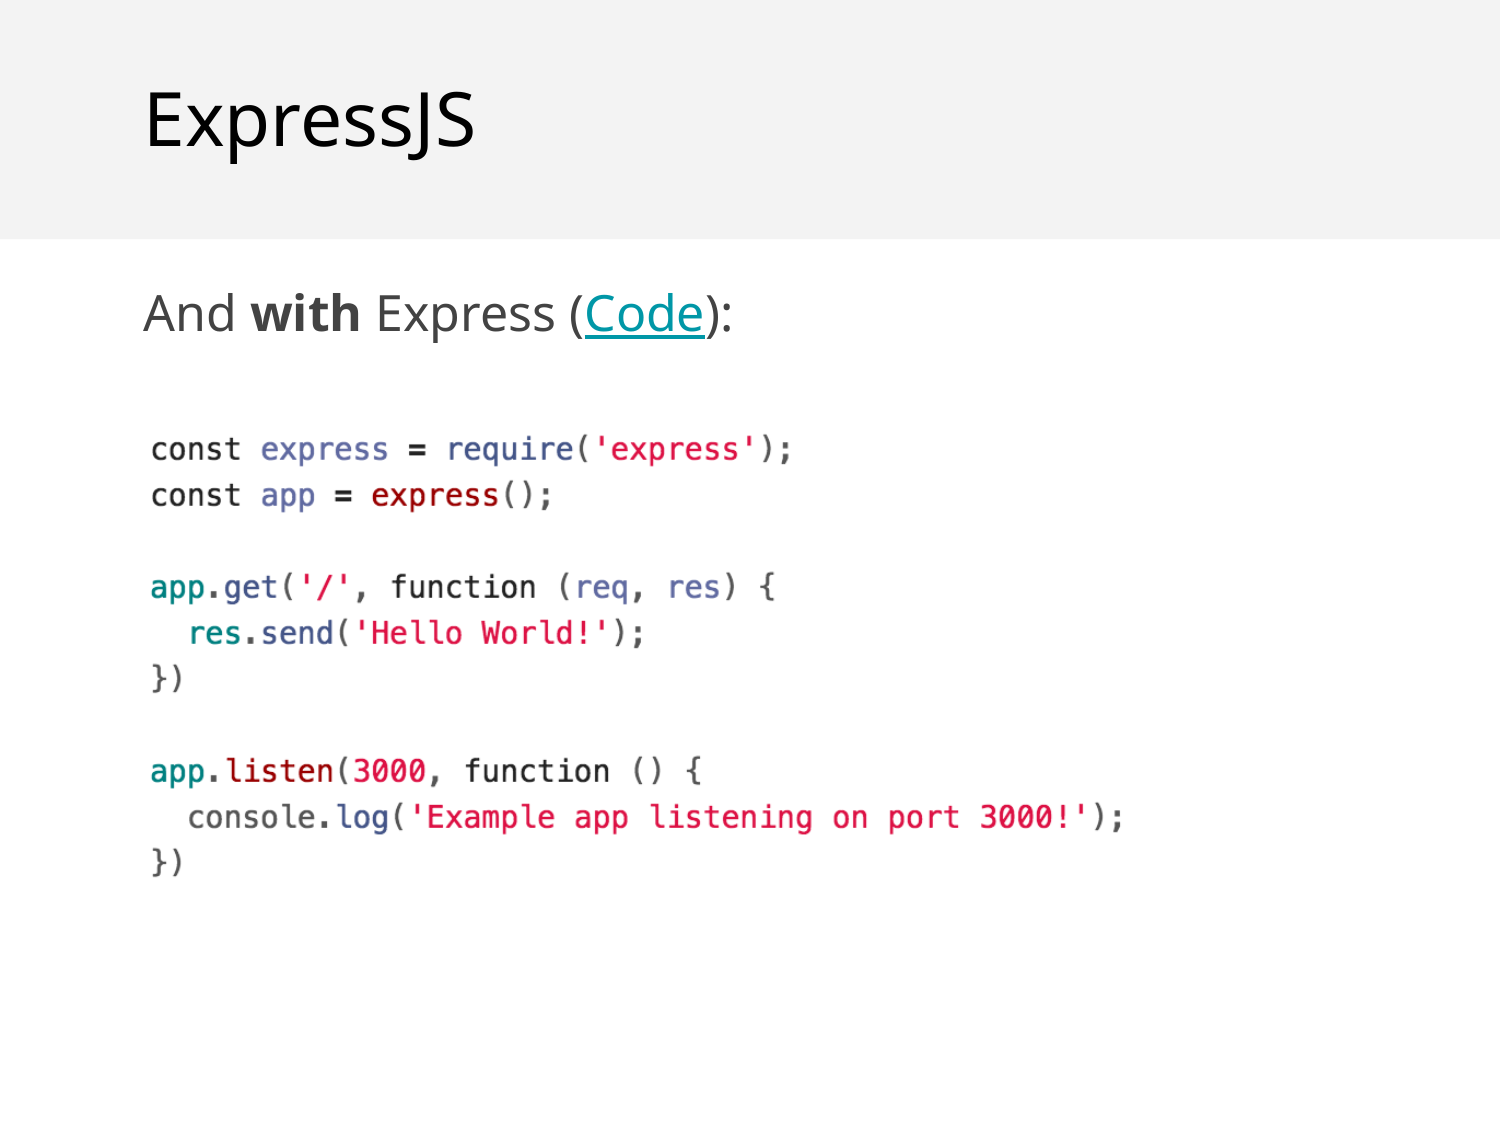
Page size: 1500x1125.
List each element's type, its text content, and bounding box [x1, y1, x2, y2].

picture [128, 416, 1143, 898]
list And with Express (Code): [128, 255, 1372, 425]
title ExpressJS [128, 56, 1372, 183]
